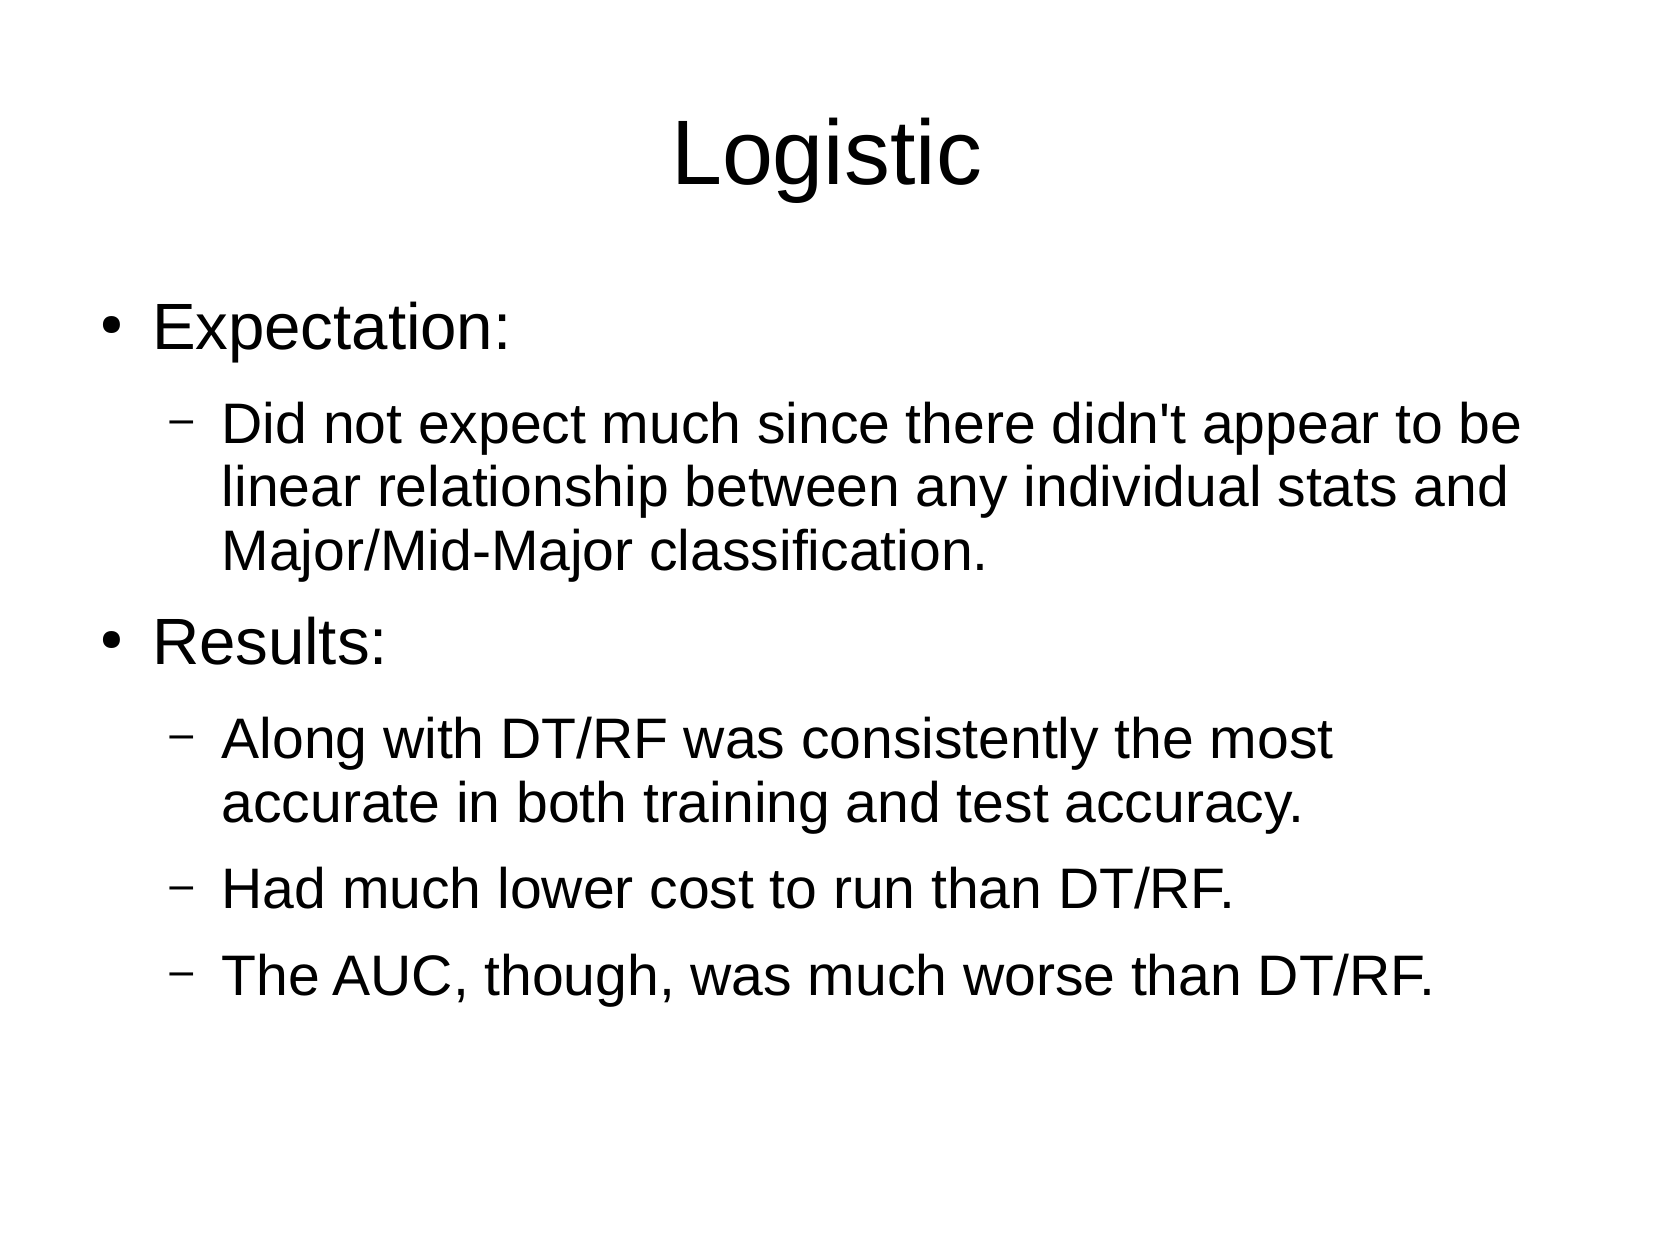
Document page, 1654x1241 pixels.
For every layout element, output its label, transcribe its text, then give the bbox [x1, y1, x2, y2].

title Logistic [82, 49, 1571, 257]
list Expectation: Did not expect much since there didn't appear to be linear relationship between any individual stats and Major/Mid-Major classification. Results: Along with DT/RF was consistently the most accurate in both training and test accuracy. Had much lower cost to run than DT/RF. The AUC, though, was much worse than DT/RF. [82, 290, 1538, 1010]
